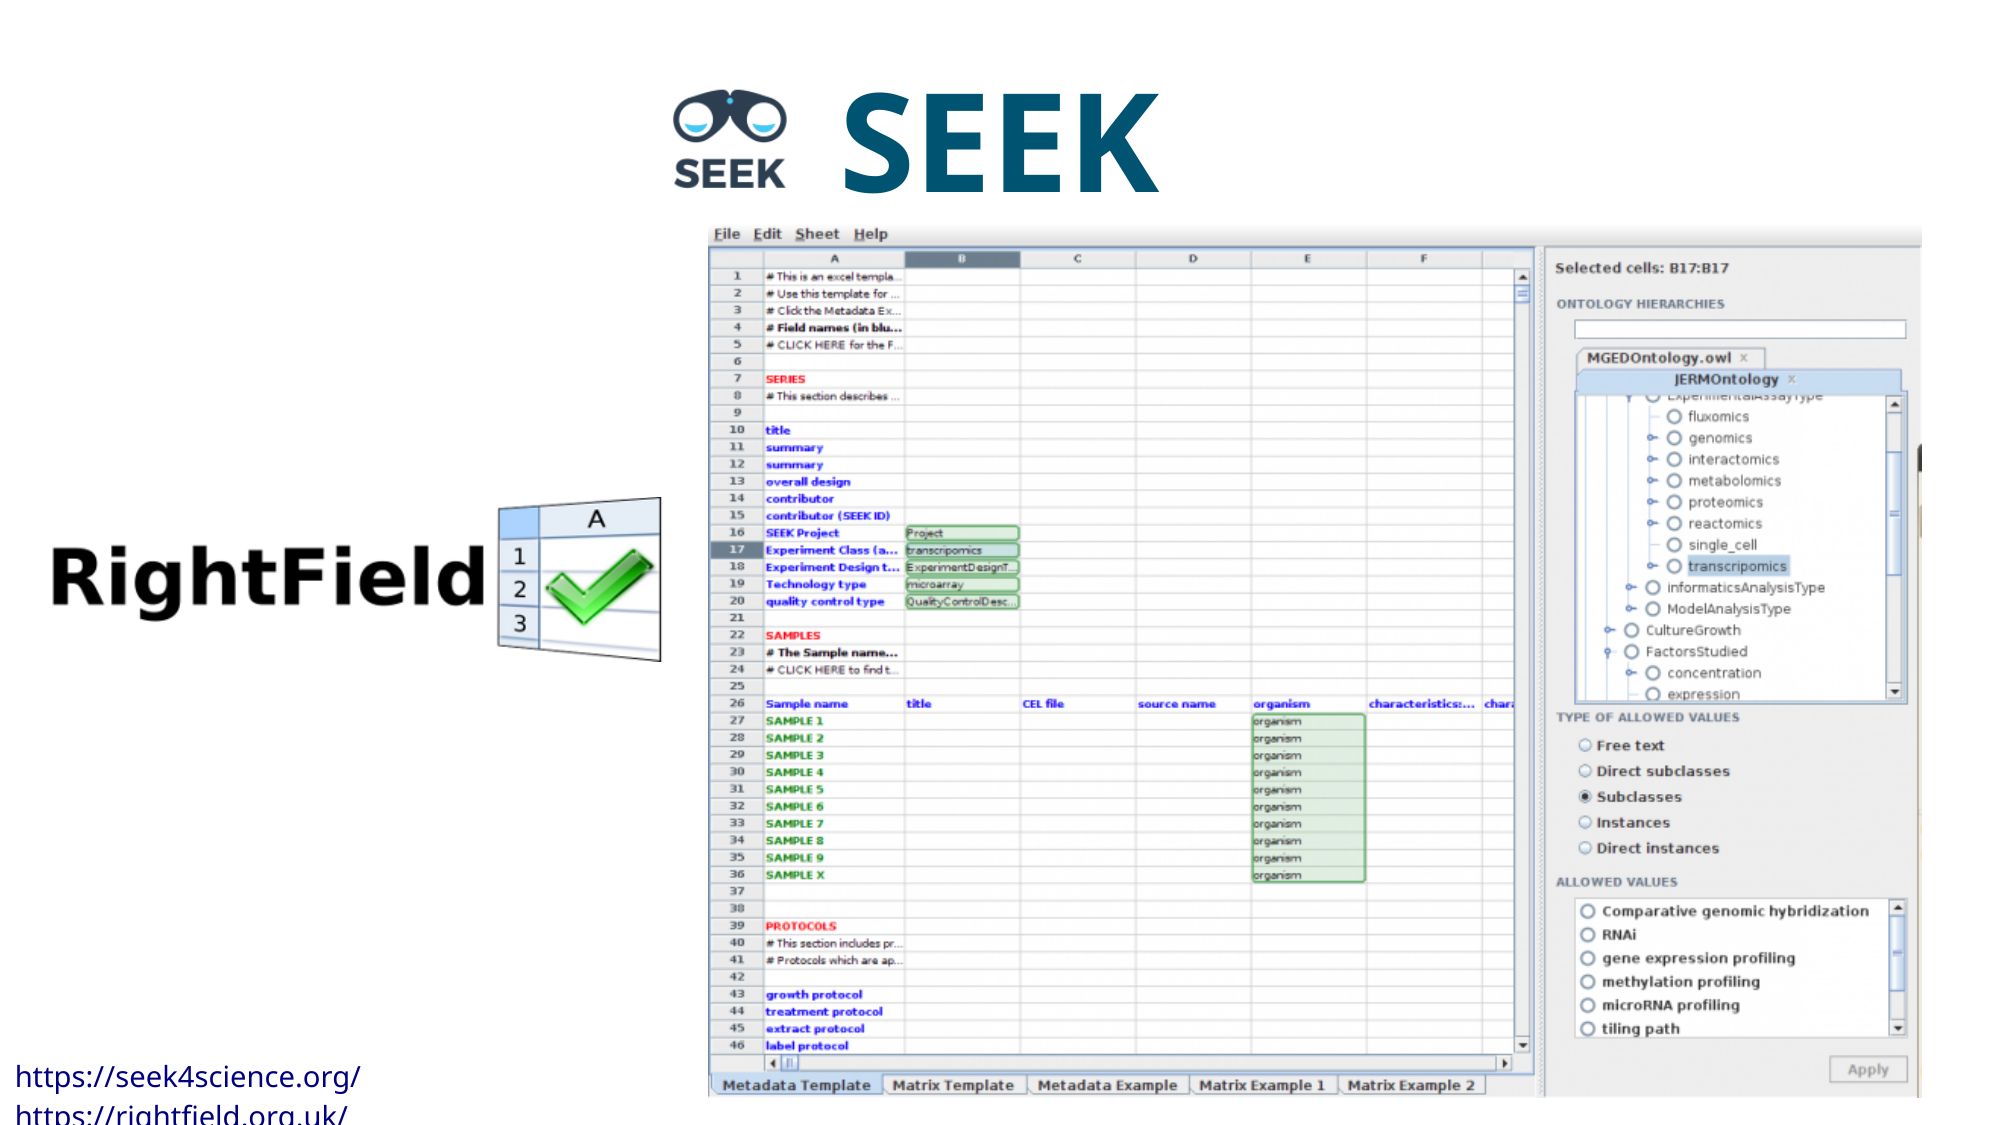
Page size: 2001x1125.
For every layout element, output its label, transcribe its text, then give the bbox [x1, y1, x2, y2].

picture [35, 497, 664, 662]
title SEEK [291, 54, 1709, 249]
picture [708, 224, 1922, 1098]
text_box https://seek4science.org/ https://rightfield.org.uk/ [0, 1049, 384, 1123]
picture [656, 67, 804, 213]
